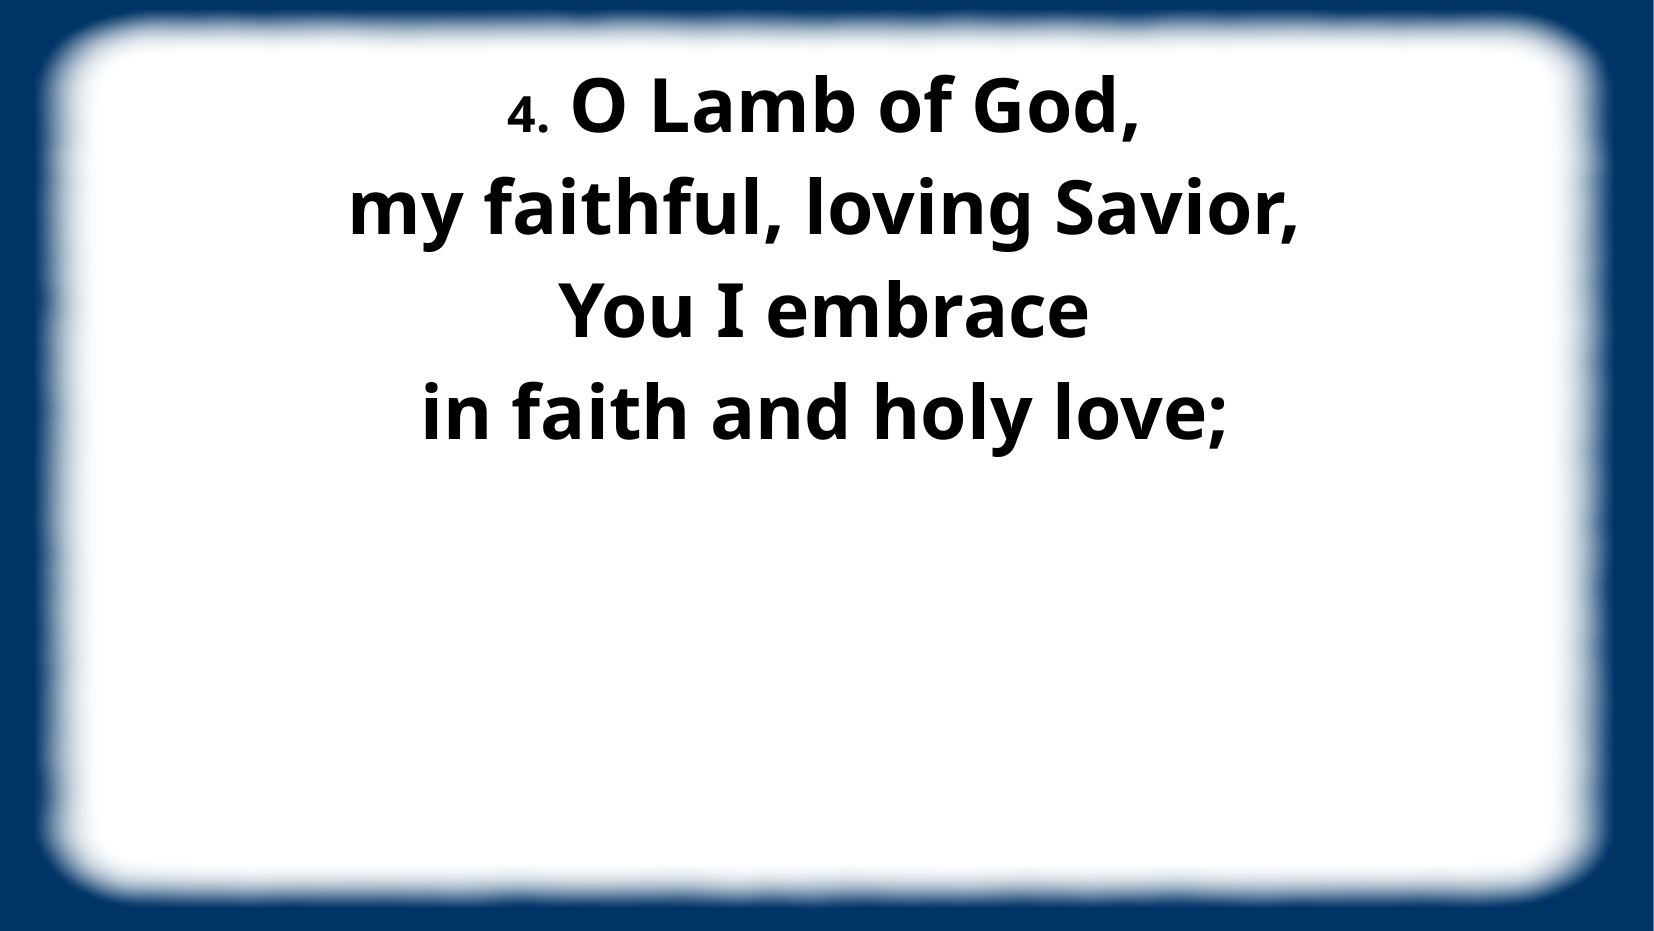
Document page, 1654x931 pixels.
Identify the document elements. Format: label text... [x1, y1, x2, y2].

picture [0, 0, 1654, 931]
text_box 4. O Lamb of God, my faithful, loving Savior, You I embrace in faith and holy love; [75, 45, 1576, 481]
